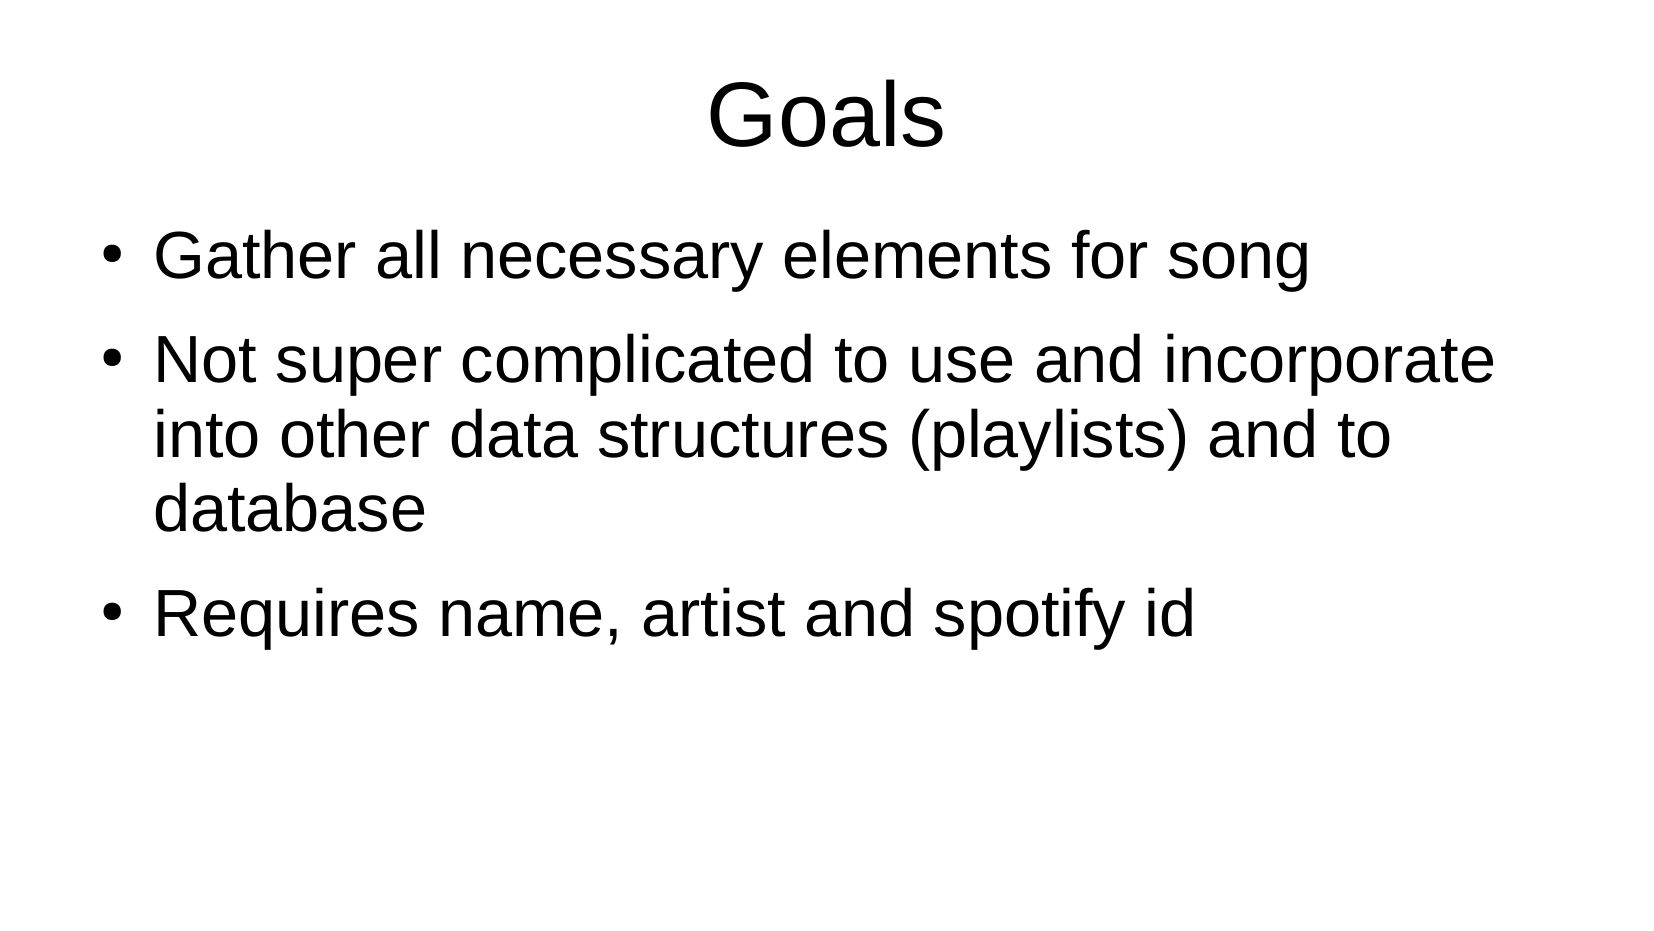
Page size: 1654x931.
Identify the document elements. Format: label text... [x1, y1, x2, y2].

list Gather all necessary elements for song Not super complicated to use and incorporate into other data structures (playlists) and to database Requires name, artist and spotify id [82, 217, 1571, 758]
title Goals [82, 37, 1571, 193]
